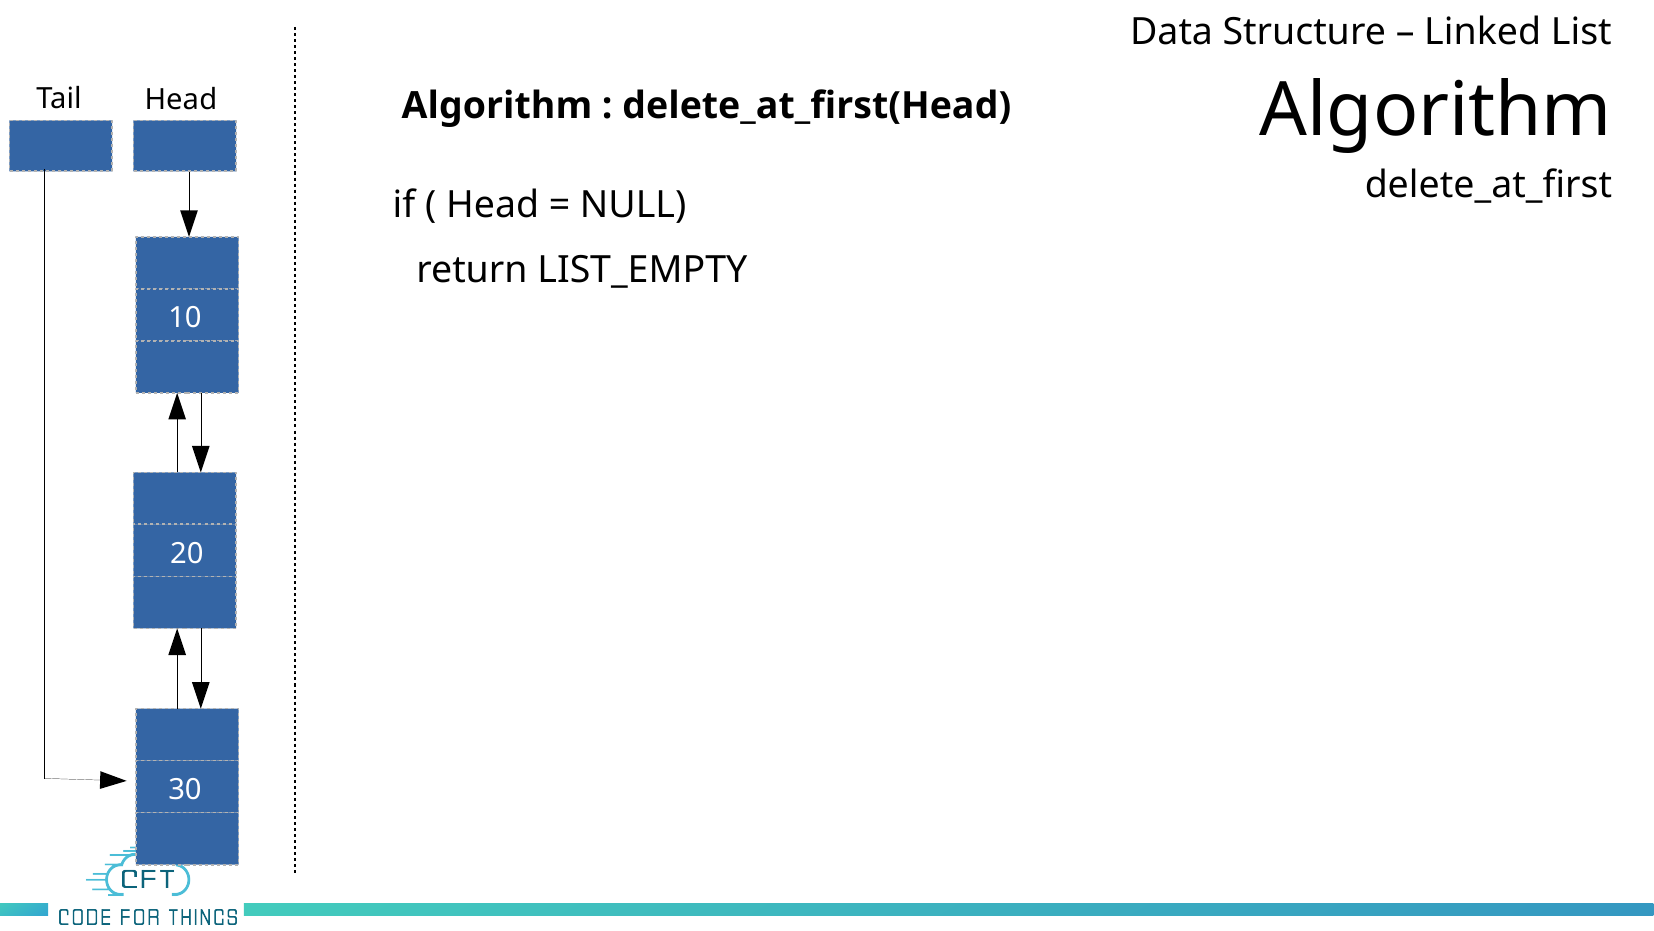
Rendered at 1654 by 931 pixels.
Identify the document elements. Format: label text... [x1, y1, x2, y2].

picture [59, 846, 237, 925]
text_box Head [129, 70, 241, 126]
text_box [9, 120, 113, 172]
text_box [135, 236, 239, 393]
text_box if ( Head = NULL) [377, 170, 839, 273]
text_box [135, 708, 239, 865]
text_box 30 [153, 760, 221, 816]
text_box 10 [153, 288, 221, 344]
text_box [133, 472, 237, 629]
text_box Tail [21, 69, 119, 125]
text_box [133, 126, 237, 172]
text_box 20 [155, 524, 223, 580]
title Data Structure – Linked List Algorithm delete_at_first [1093, 0, 1613, 216]
text_box return LIST_EMPTY [401, 235, 804, 302]
text_box Algorithm : delete_at_first(Head) [386, 70, 1170, 173]
